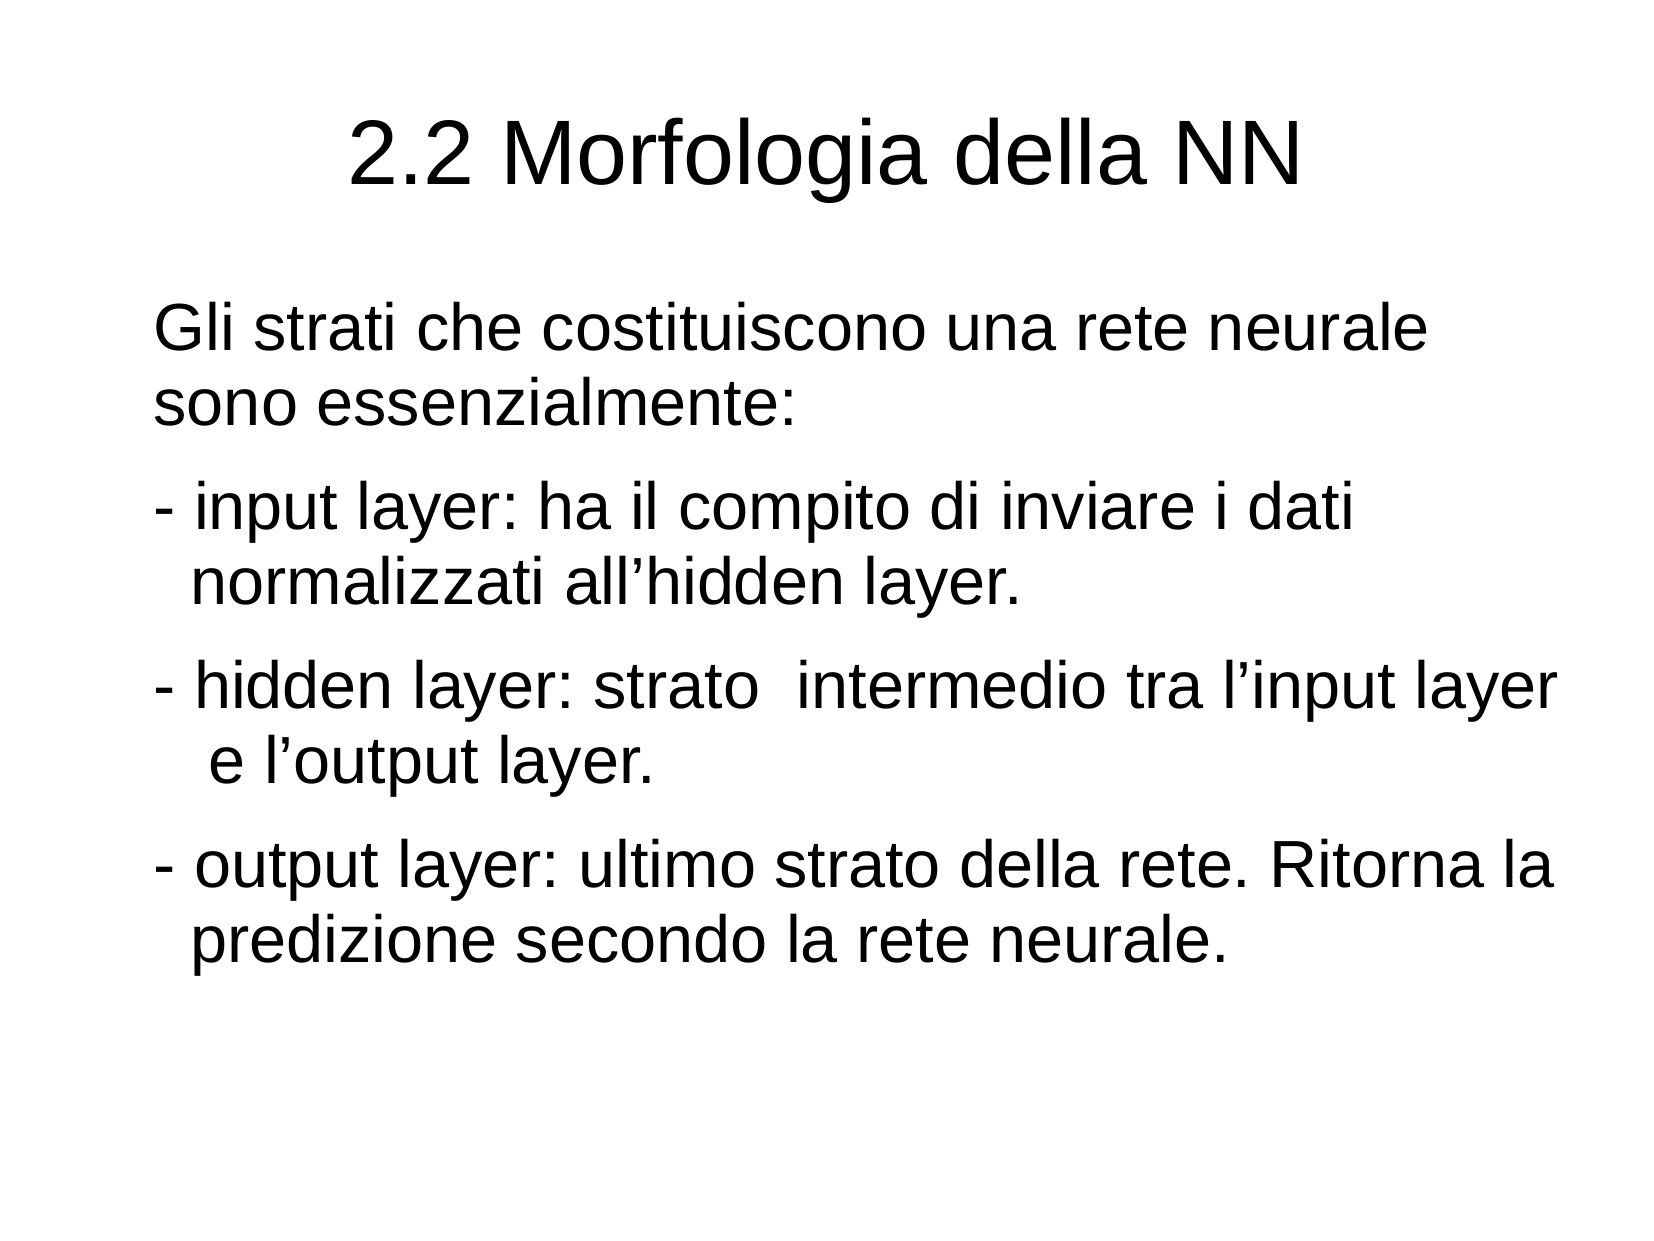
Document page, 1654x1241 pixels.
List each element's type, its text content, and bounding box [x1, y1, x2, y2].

list Gli strati che costituiscono una rete neurale sono essenzialmente: - input layer: ha il compito di inviare i dati normalizzati all’hidden layer. - hidden layer: strato intermedio tra l’input layer e l’output layer. - output layer: ultimo strato della rete. Ritorna la predizione secondo la rete neurale. [82, 290, 1571, 1010]
title 2.2 Morfologia della NN [82, 49, 1571, 257]
